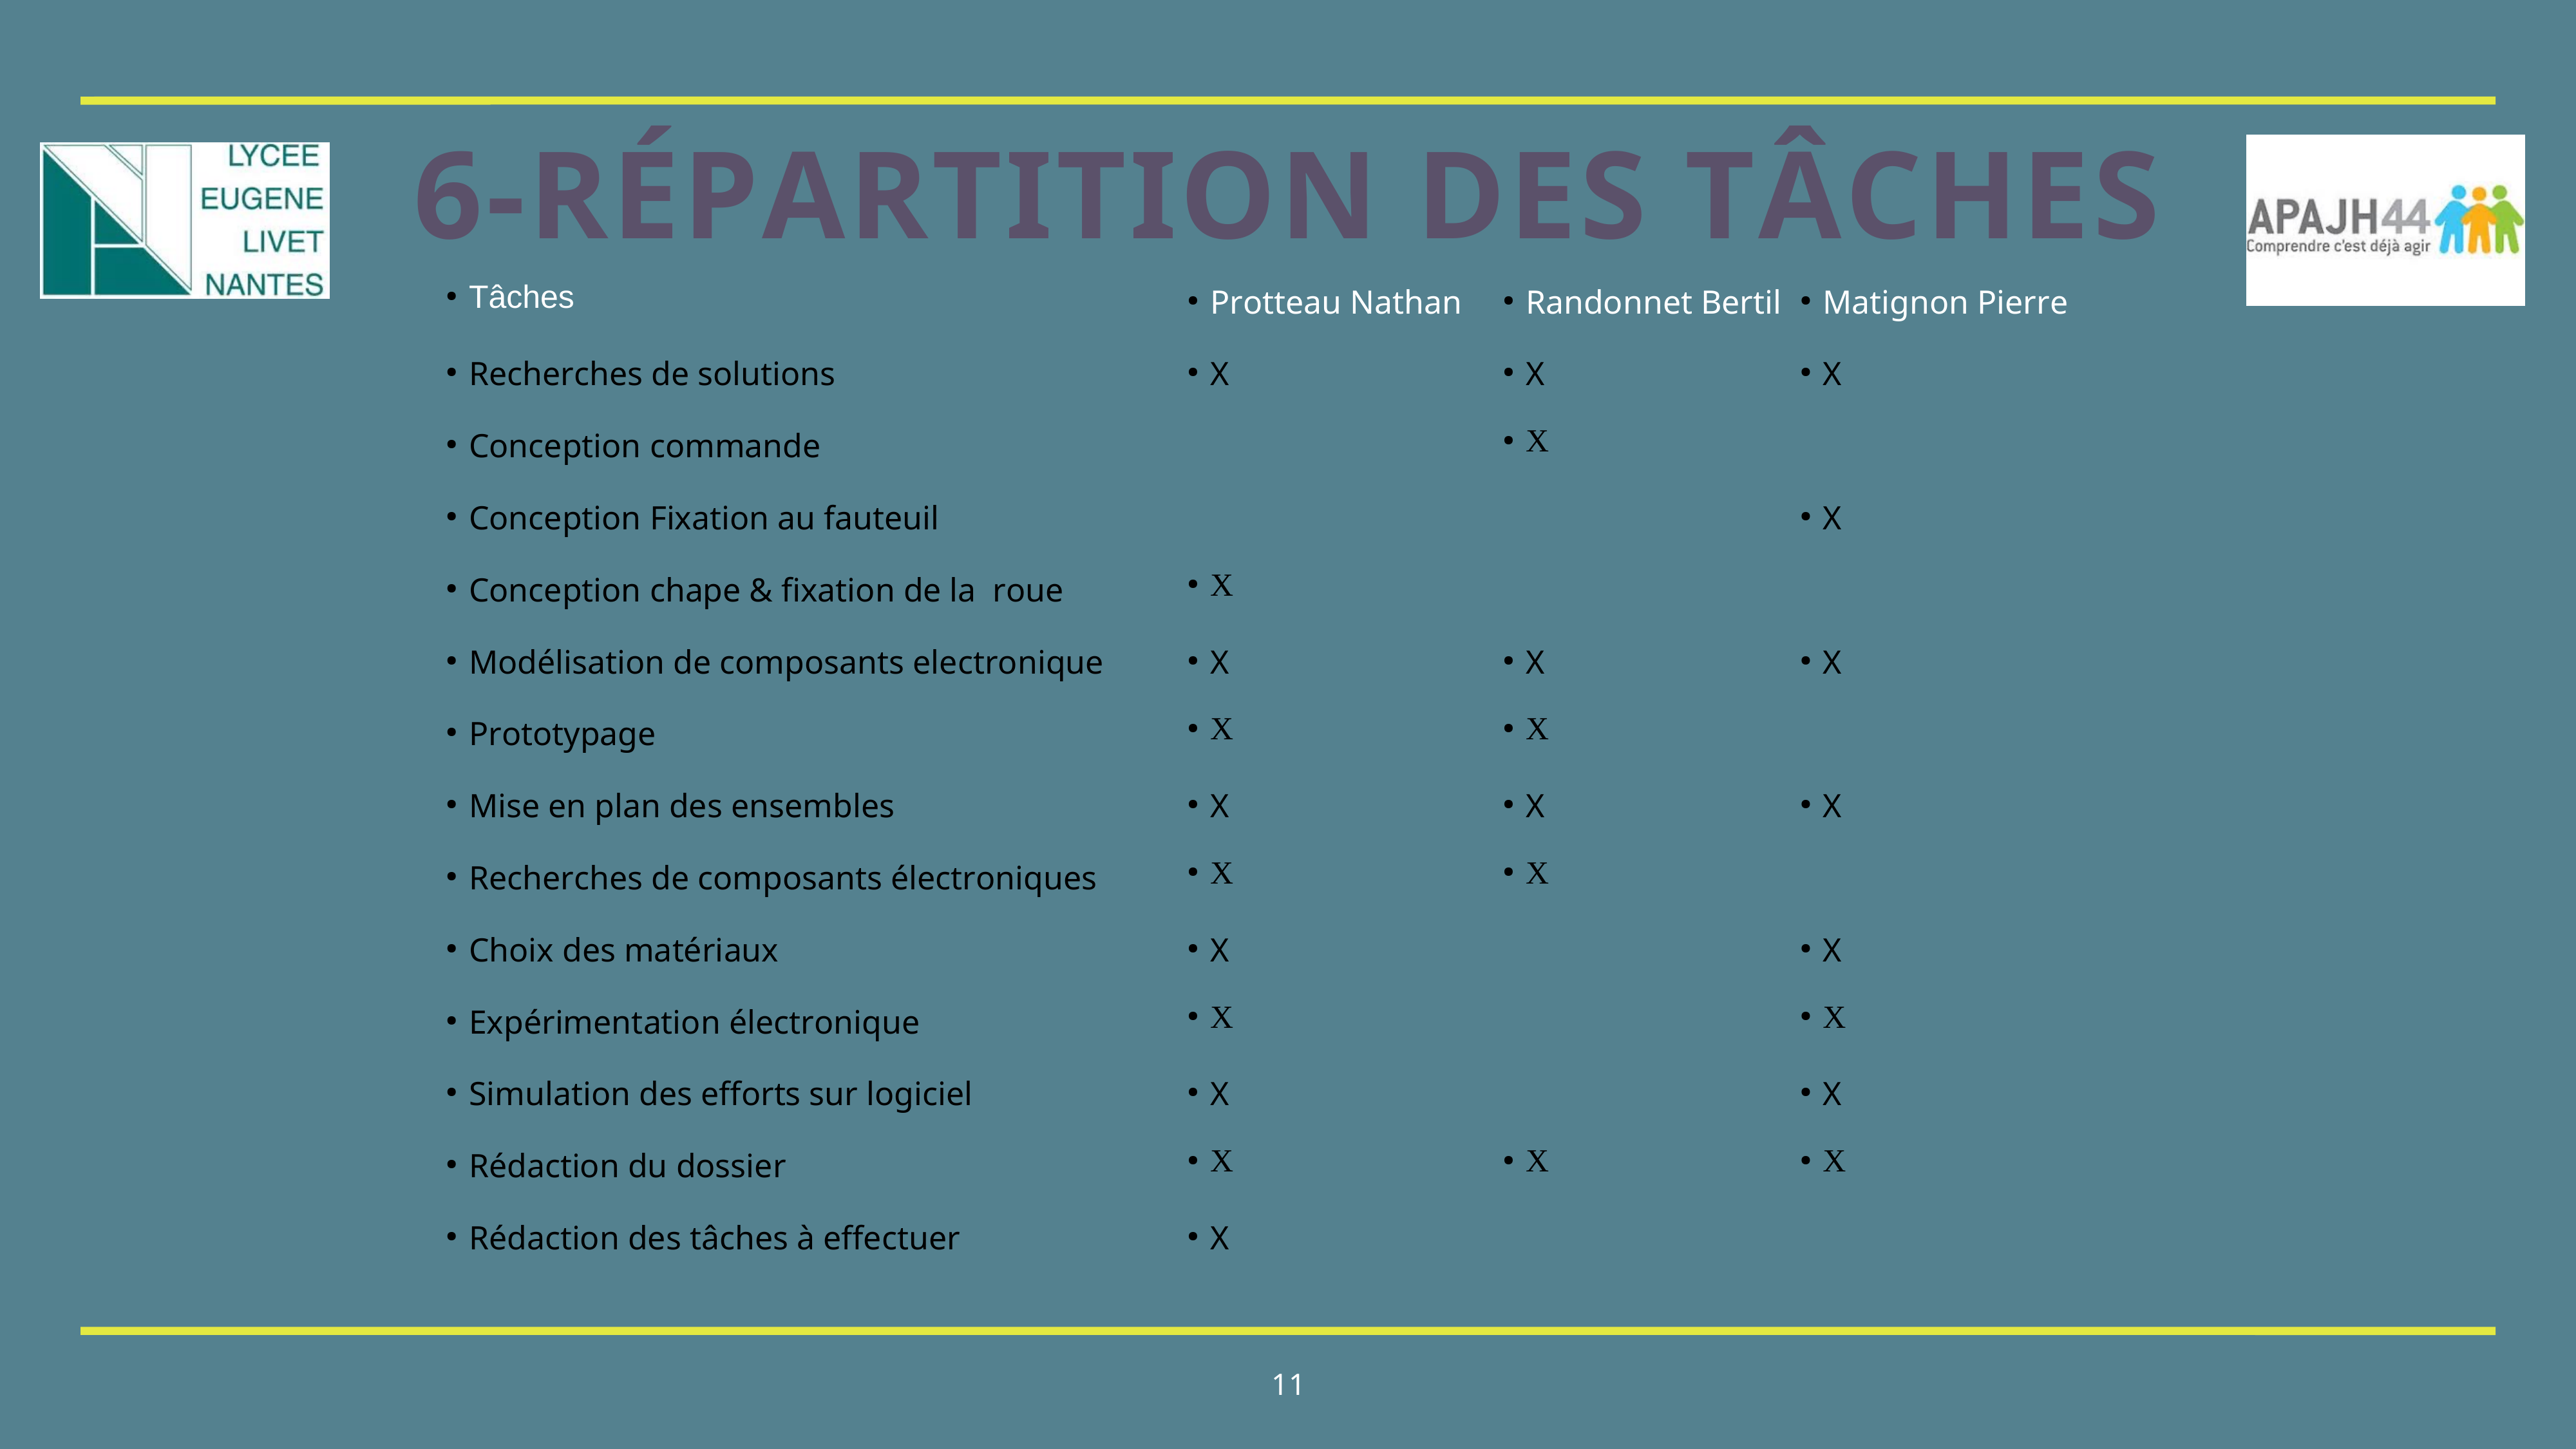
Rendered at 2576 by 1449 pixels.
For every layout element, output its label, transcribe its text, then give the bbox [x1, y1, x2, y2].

table_cell Mise en plan des ensembles [446, 783, 1188, 855]
text_box [1265, 1360, 1312, 1412]
table_cell [1503, 999, 1800, 1071]
table_cell [1188, 495, 1503, 567]
table_cell X [1188, 1071, 1503, 1143]
table_cell X [1188, 351, 1503, 423]
table_cell Expérimentation électronique [446, 999, 1188, 1071]
table_cell Recherches de solutions [446, 351, 1188, 423]
table_header Matignon Pierre [1800, 279, 2084, 351]
table_cell X [1503, 639, 1800, 711]
title 6-RÉPARTITION DES TÂCHES [220, 97, 2356, 302]
table_cell Conception commande [446, 423, 1188, 495]
table_cell X [1188, 567, 1503, 639]
table_cell X [1503, 1143, 1800, 1215]
picture [40, 142, 330, 299]
table_header Randonnet Bertil [1503, 279, 1800, 351]
table_header Protteau Nathan [1188, 279, 1503, 351]
table_cell X [1188, 927, 1503, 999]
table_cell Conception Fixation au fauteuil [446, 495, 1188, 567]
table_cell X [1800, 1143, 2084, 1215]
table_cell Modélisation de composants electronique [446, 639, 1188, 711]
table_cell X [1800, 351, 2084, 423]
table_cell Simulation des efforts sur logiciel [446, 1071, 1188, 1143]
table_cell X [1503, 351, 1800, 423]
picture [2246, 135, 2525, 307]
table_cell [1503, 1071, 1800, 1143]
table_cell [1800, 1215, 2084, 1287]
table_cell X [1800, 783, 2084, 855]
table_cell X [1188, 1143, 1503, 1215]
table_cell X [1800, 927, 2084, 999]
table_cell [1503, 567, 1800, 639]
table_cell X [1503, 423, 1800, 495]
table_cell [1800, 855, 2084, 927]
table_cell Recherches de composants électroniques [446, 855, 1188, 927]
table_cell X [1800, 639, 2084, 711]
table_cell X [1503, 783, 1800, 855]
table_cell X [1188, 855, 1503, 927]
table_cell Choix des matériaux [446, 927, 1188, 999]
table_cell Rédaction des tâches à effectuer [446, 1215, 1188, 1287]
table_cell [1800, 567, 2084, 639]
table_cell X [1188, 1215, 1503, 1287]
table_cell [1188, 423, 1503, 495]
table_cell [1800, 711, 2084, 783]
table_cell X [1188, 783, 1503, 855]
table_cell [1503, 927, 1800, 999]
table_cell [1503, 495, 1800, 567]
table_cell X [1188, 999, 1503, 1071]
table_cell [1800, 423, 2084, 495]
table_cell X [1800, 1071, 2084, 1143]
table_cell Rédaction du dossier [446, 1143, 1188, 1215]
table_cell X [1503, 855, 1800, 927]
table_cell X [1503, 711, 1800, 783]
table_cell [1503, 1215, 1800, 1287]
table_cell X [1800, 999, 2084, 1071]
table_cell X [1188, 639, 1503, 711]
table_cell X [1800, 495, 2084, 567]
table_header Tâches [446, 279, 1188, 351]
table_cell Conception chape & fixation de la roue [446, 567, 1188, 639]
table_cell Prototypage [446, 711, 1188, 783]
table_cell X [1188, 711, 1503, 783]
